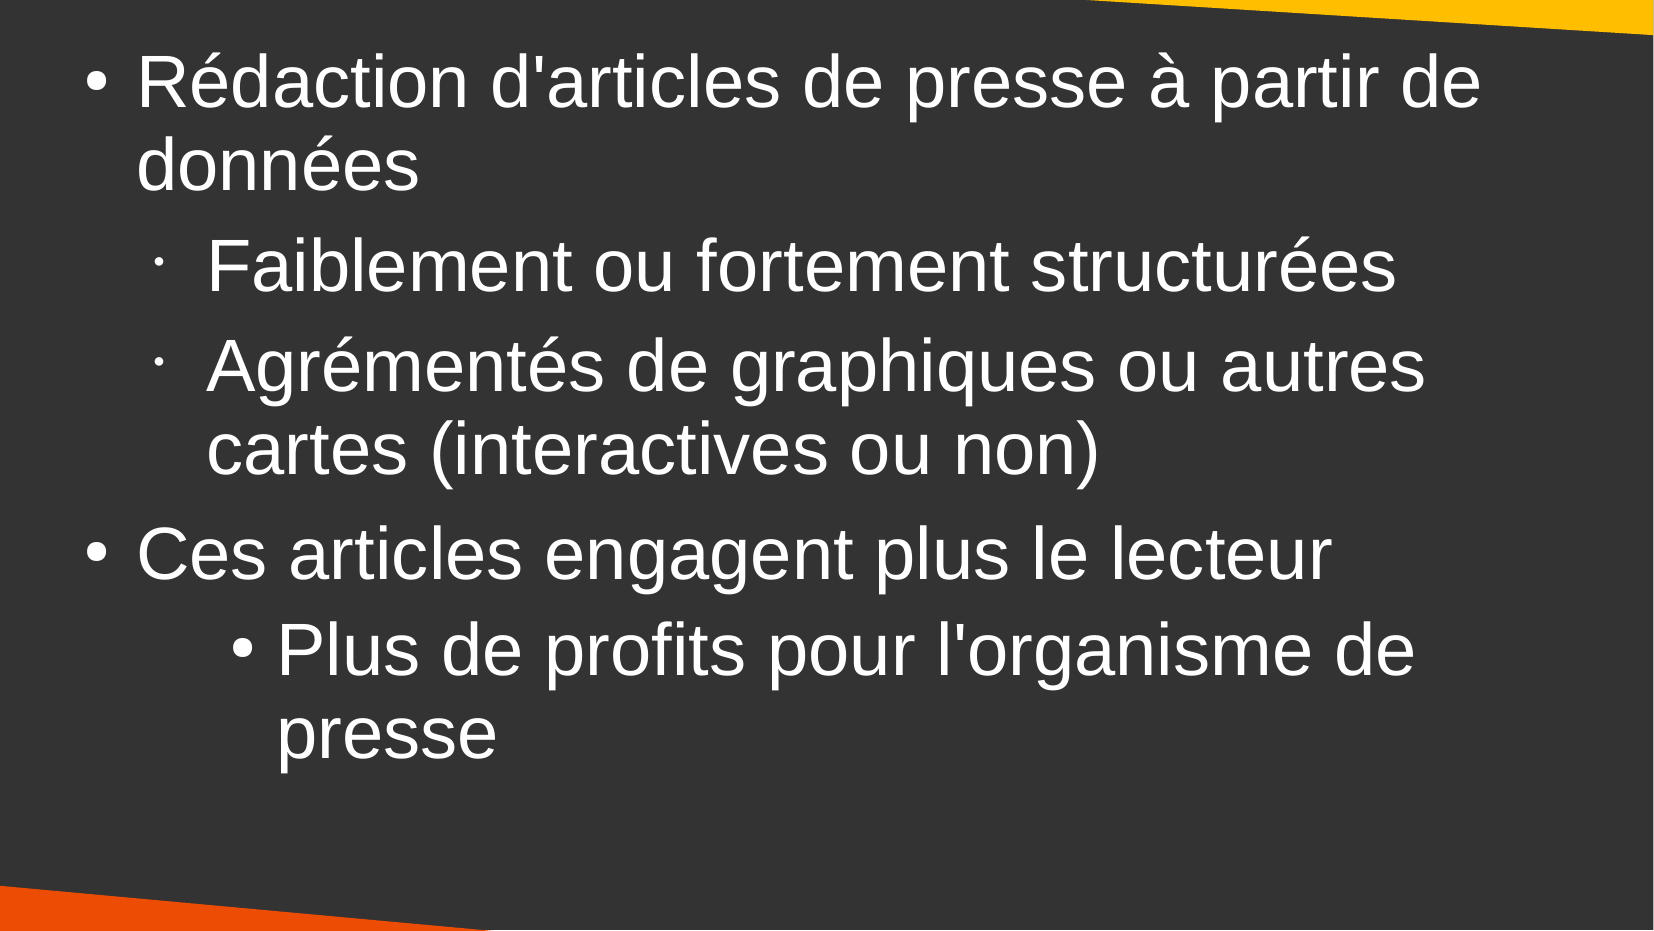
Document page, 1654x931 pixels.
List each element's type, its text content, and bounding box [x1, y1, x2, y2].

list Rédaction d'articles de presse à partir de données Faiblement ou fortement structurées Agrémentés de graphiques ou autres cartes (interactives ou non) Ces articles engagent plus le lecteur Plus de profits pour l'organisme de presse [65, 40, 1554, 780]
text_box [0, 885, 494, 931]
text_box [1086, 0, 1654, 36]
